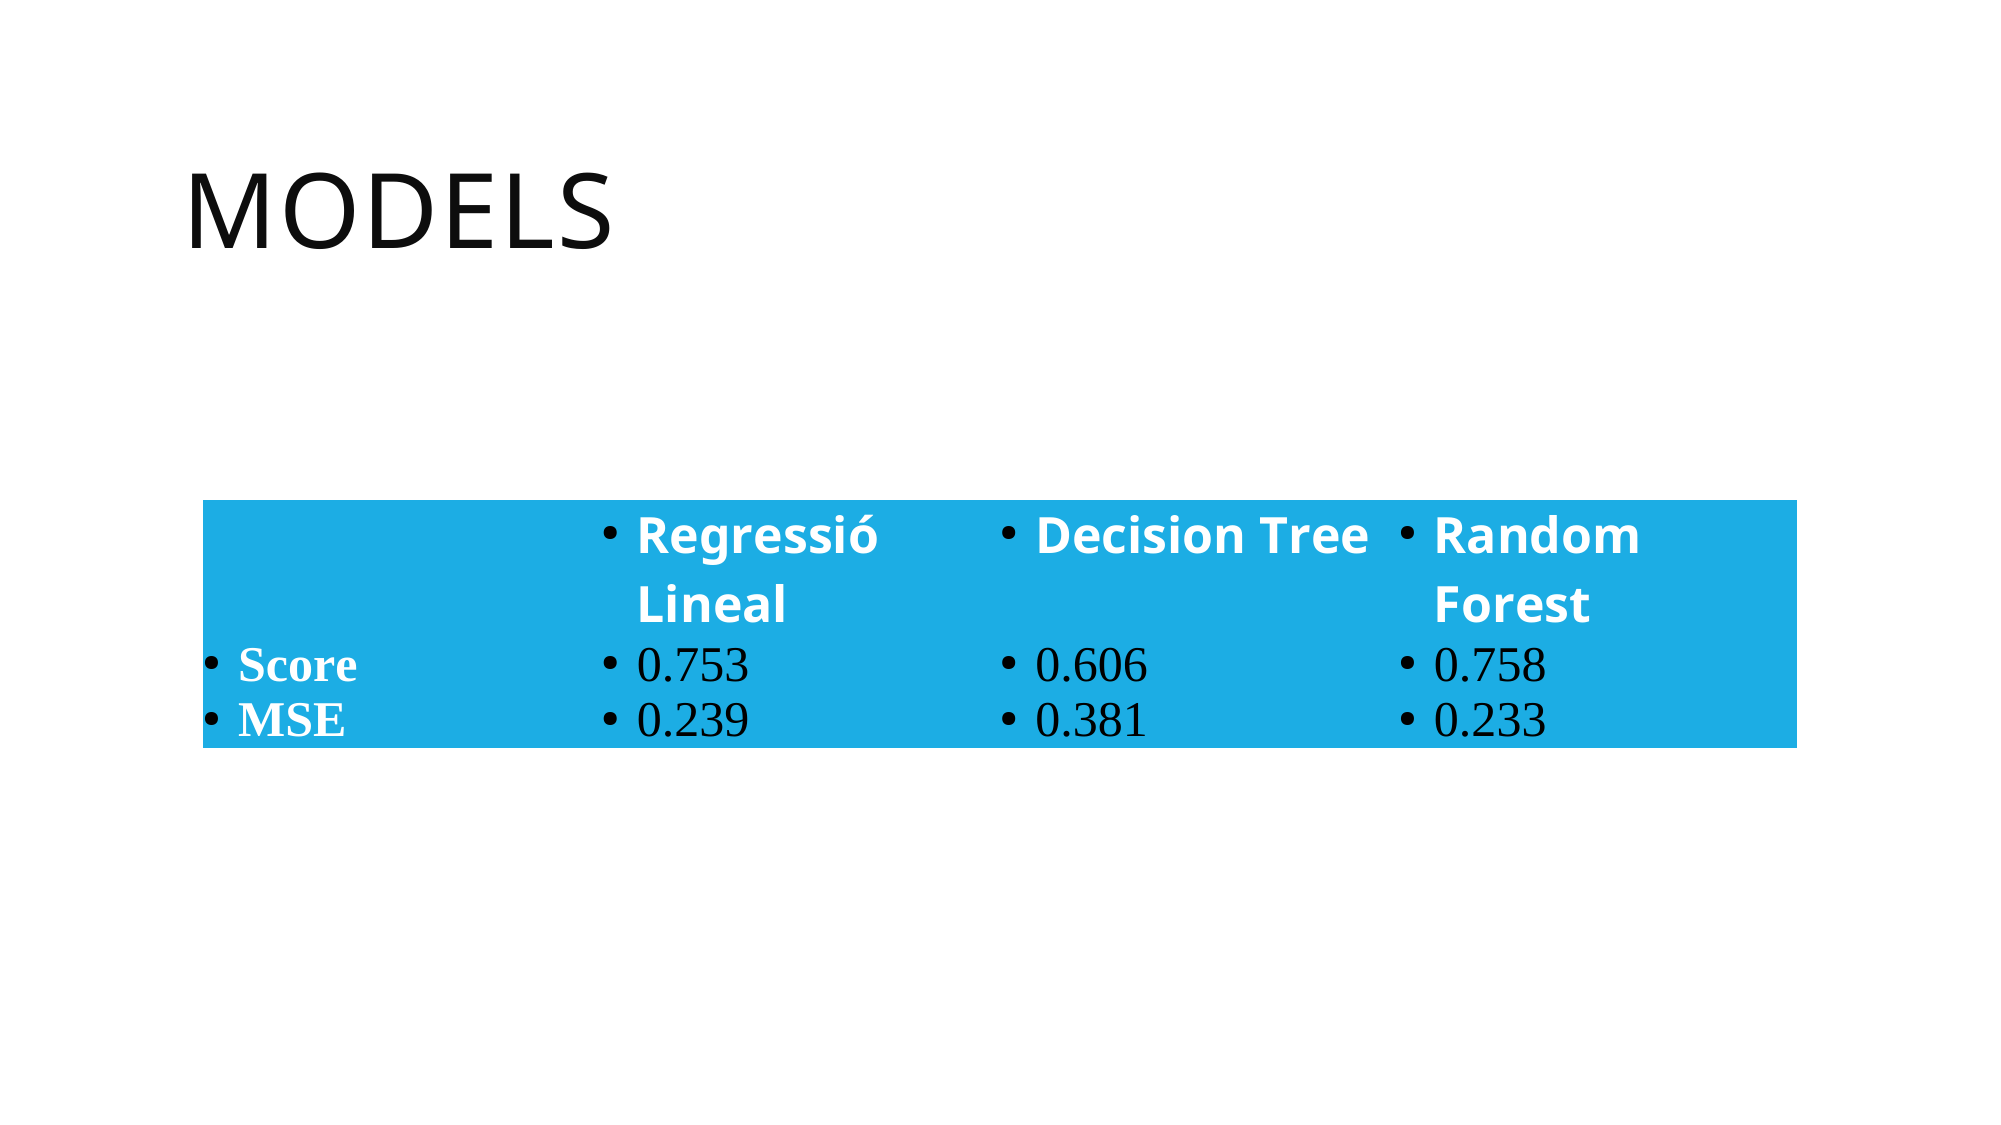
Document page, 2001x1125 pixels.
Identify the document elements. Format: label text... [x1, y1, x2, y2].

table_cell MSE [203, 692, 601, 748]
table_cell 0.758 [1399, 637, 1797, 692]
table_cell 0.381 [1000, 692, 1399, 748]
table_header Regressió Lineal [601, 500, 1000, 637]
table_header Decision Tree [1000, 500, 1399, 637]
table_cell 0.753 [601, 637, 1000, 692]
table_cell 0.606 [1000, 637, 1399, 692]
table_cell Score [203, 637, 601, 692]
title models [168, 96, 1763, 343]
table_header [203, 500, 601, 637]
table_cell 0.239 [601, 692, 1000, 748]
table_cell 0.233 [1399, 692, 1797, 748]
table_header Random Forest [1399, 500, 1797, 637]
